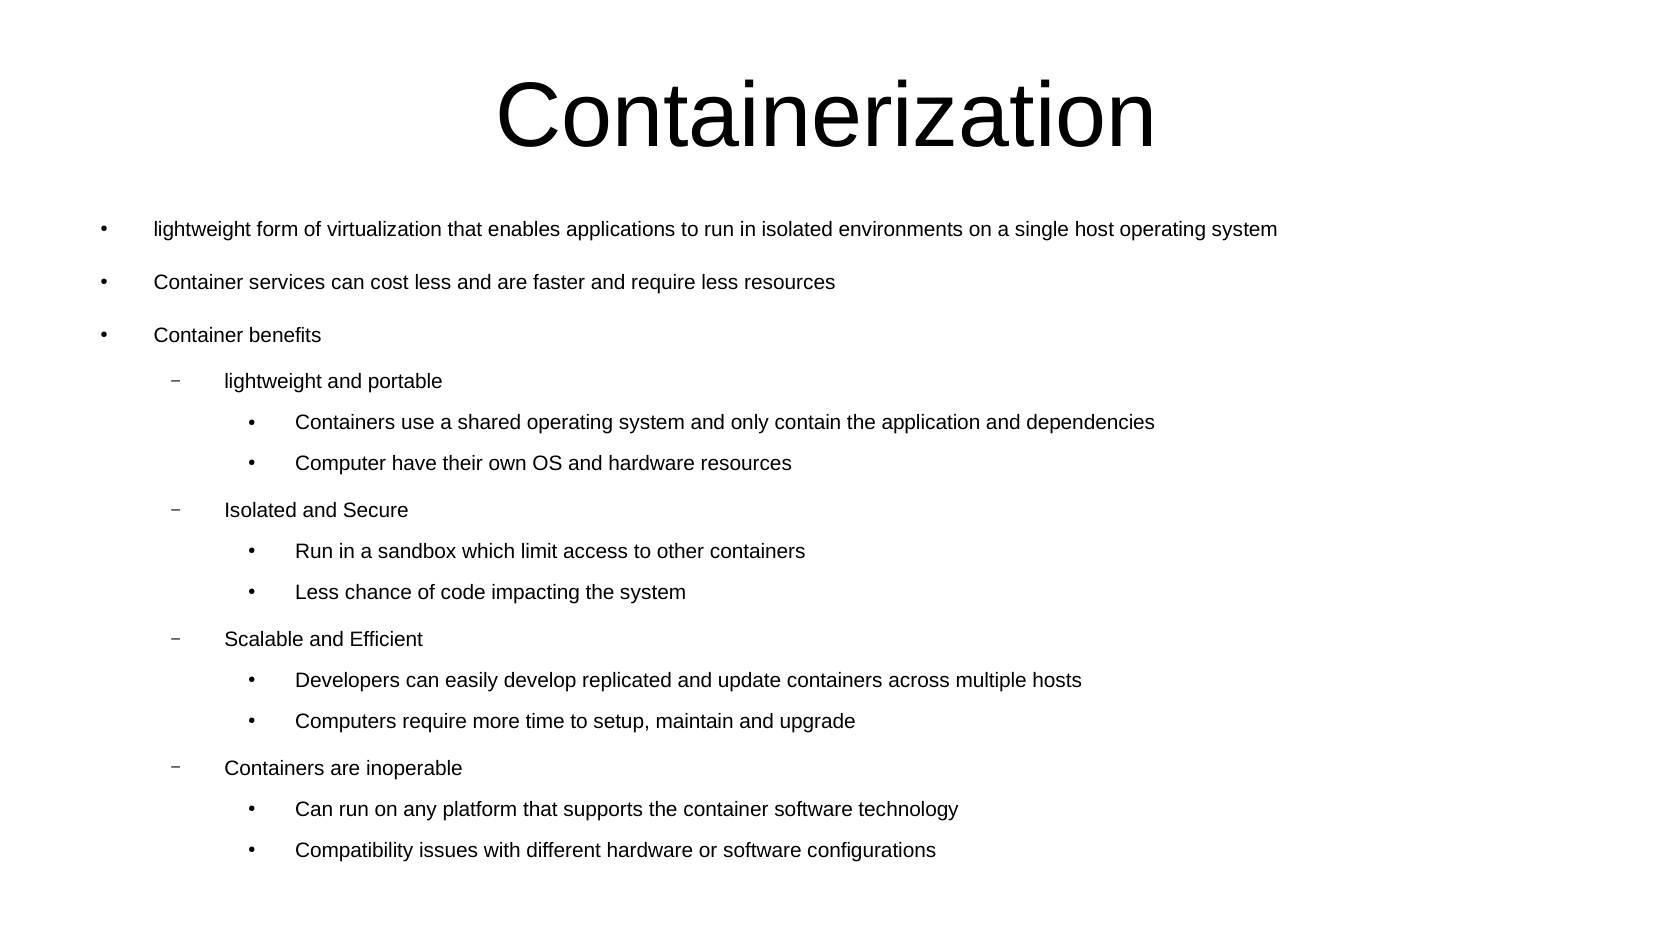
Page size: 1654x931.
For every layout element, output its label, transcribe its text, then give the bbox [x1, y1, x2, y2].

title Containerization [82, 37, 1571, 193]
list lightweight form of virtualization that enables applications to run in isolated environments on a single host operating system Container services can cost less and are faster and require less resources Container benefits lightweight and portable Containers use a shared operating system and only contain the application and dependencies Computer have their own OS and hardware resources Isolated and Secure Run in a sandbox which limit access to other containers Less chance of code impacting the system Scalable and Efficient Developers can easily develop replicated and update containers across multiple hosts Computers require more time to setup, maintain and upgrade Containers are inoperable Can run on any platform that supports the container software technology Compatibility issues with different hardware or software configurations [82, 217, 1571, 916]
